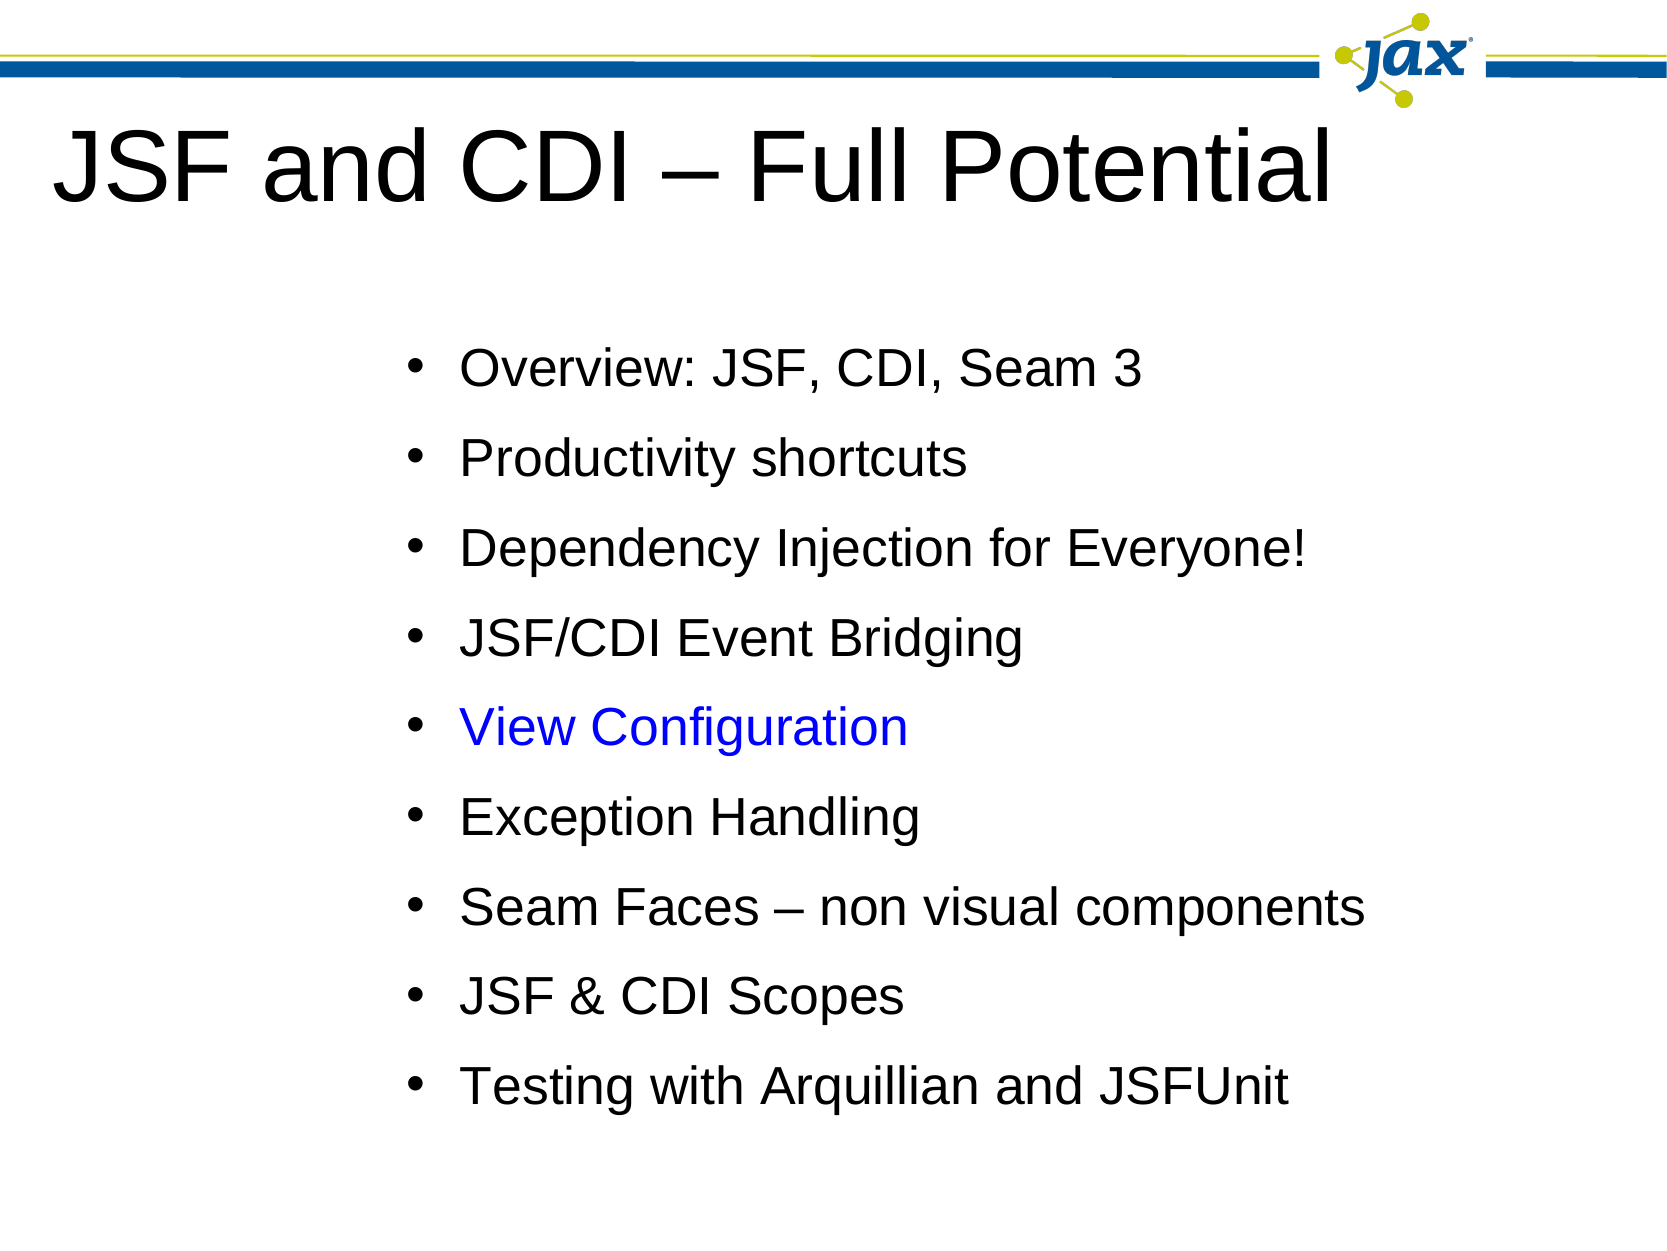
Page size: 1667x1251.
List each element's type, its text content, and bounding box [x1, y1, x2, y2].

title JSF and CDI – Full Potential [37, 91, 1651, 230]
list Overview: JSF, CDI, Seam 3 Productivity shortcuts Dependency Injection for Everyone! JSF/CDI Event Bridging View Configuration Exception Handling Seam Faces – non visual components JSF & CDI Scopes Testing with Arquillian and JSFUnit [37, 300, 1613, 1126]
picture [1335, 13, 1473, 91]
